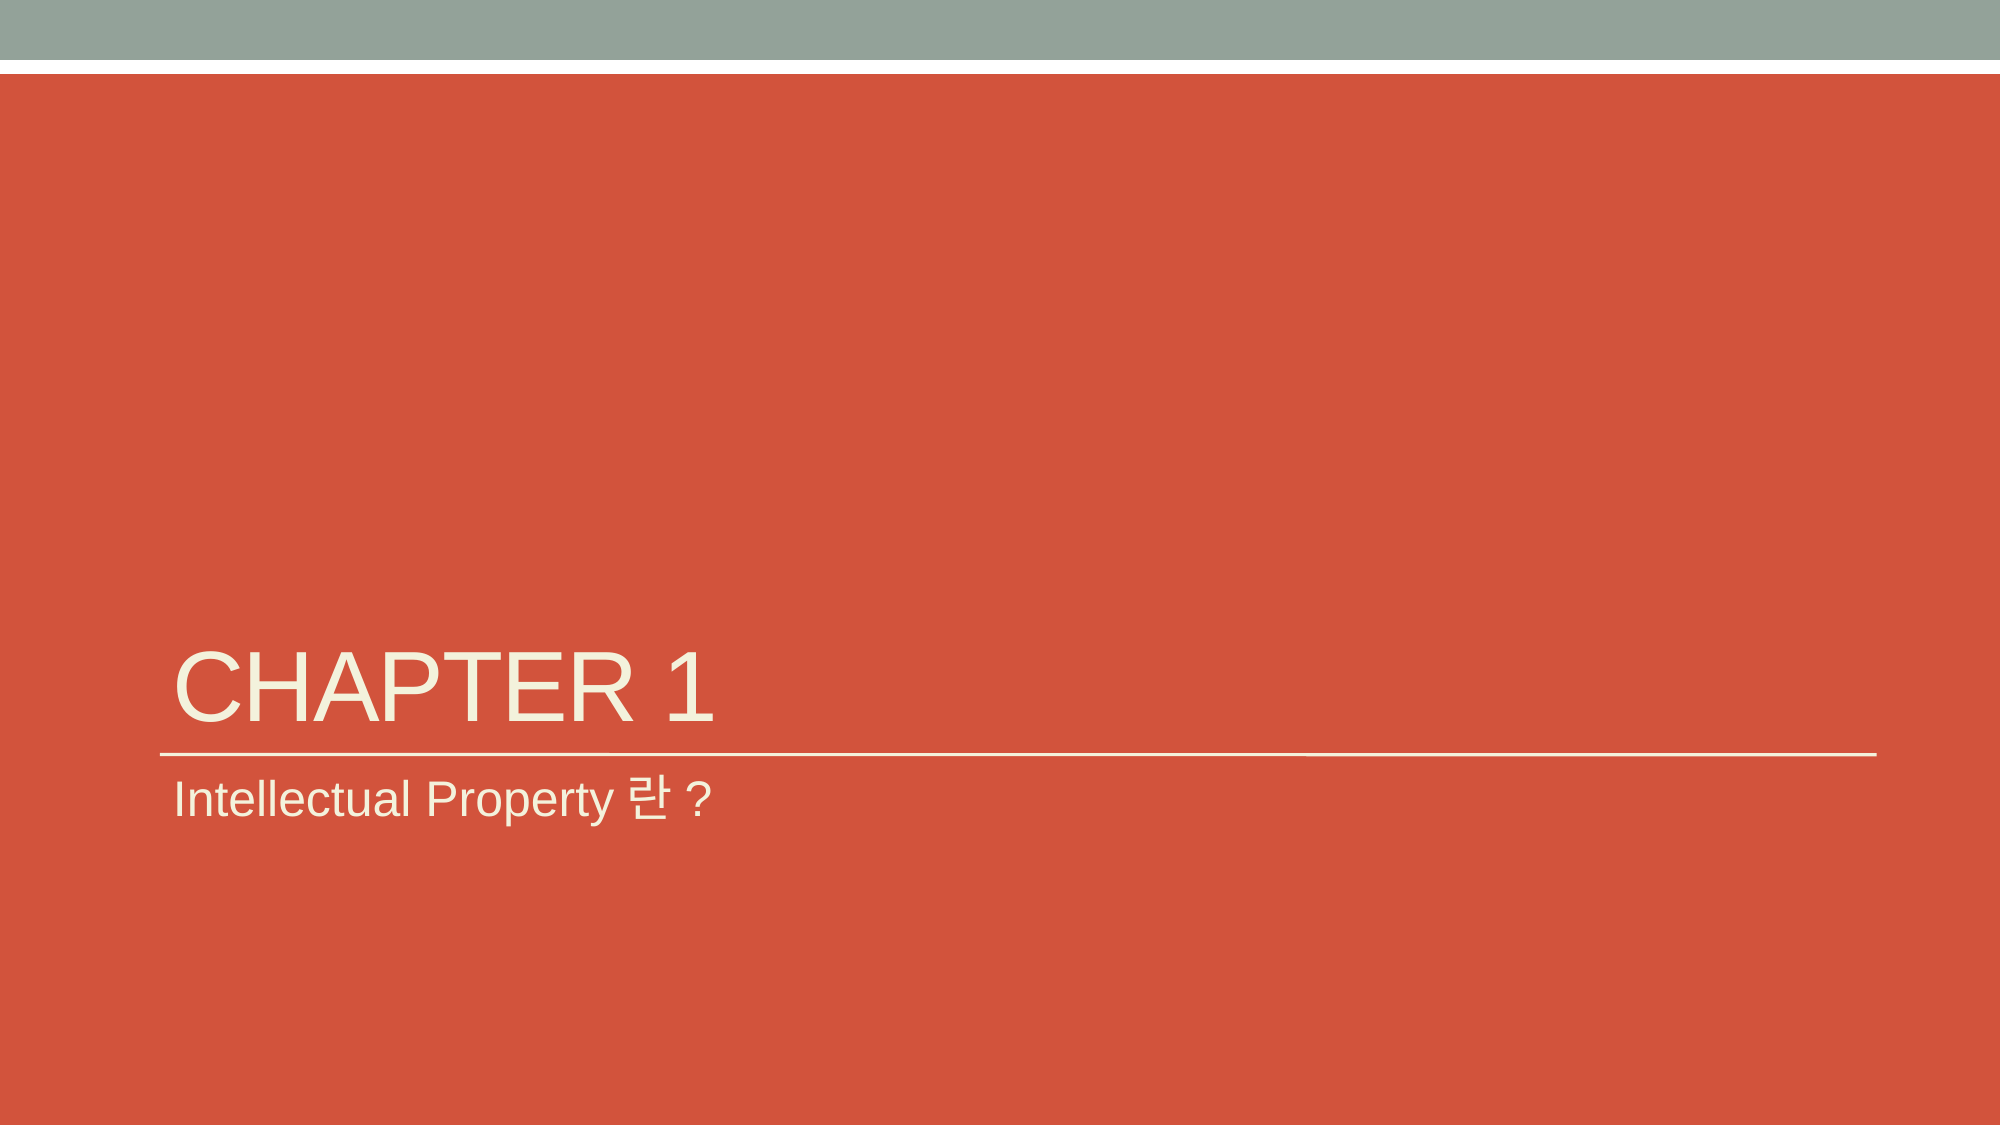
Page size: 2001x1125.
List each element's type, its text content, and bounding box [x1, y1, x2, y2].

title Chapter 1 [157, 387, 1858, 749]
list Intellectual Property란? [157, 758, 1858, 1006]
